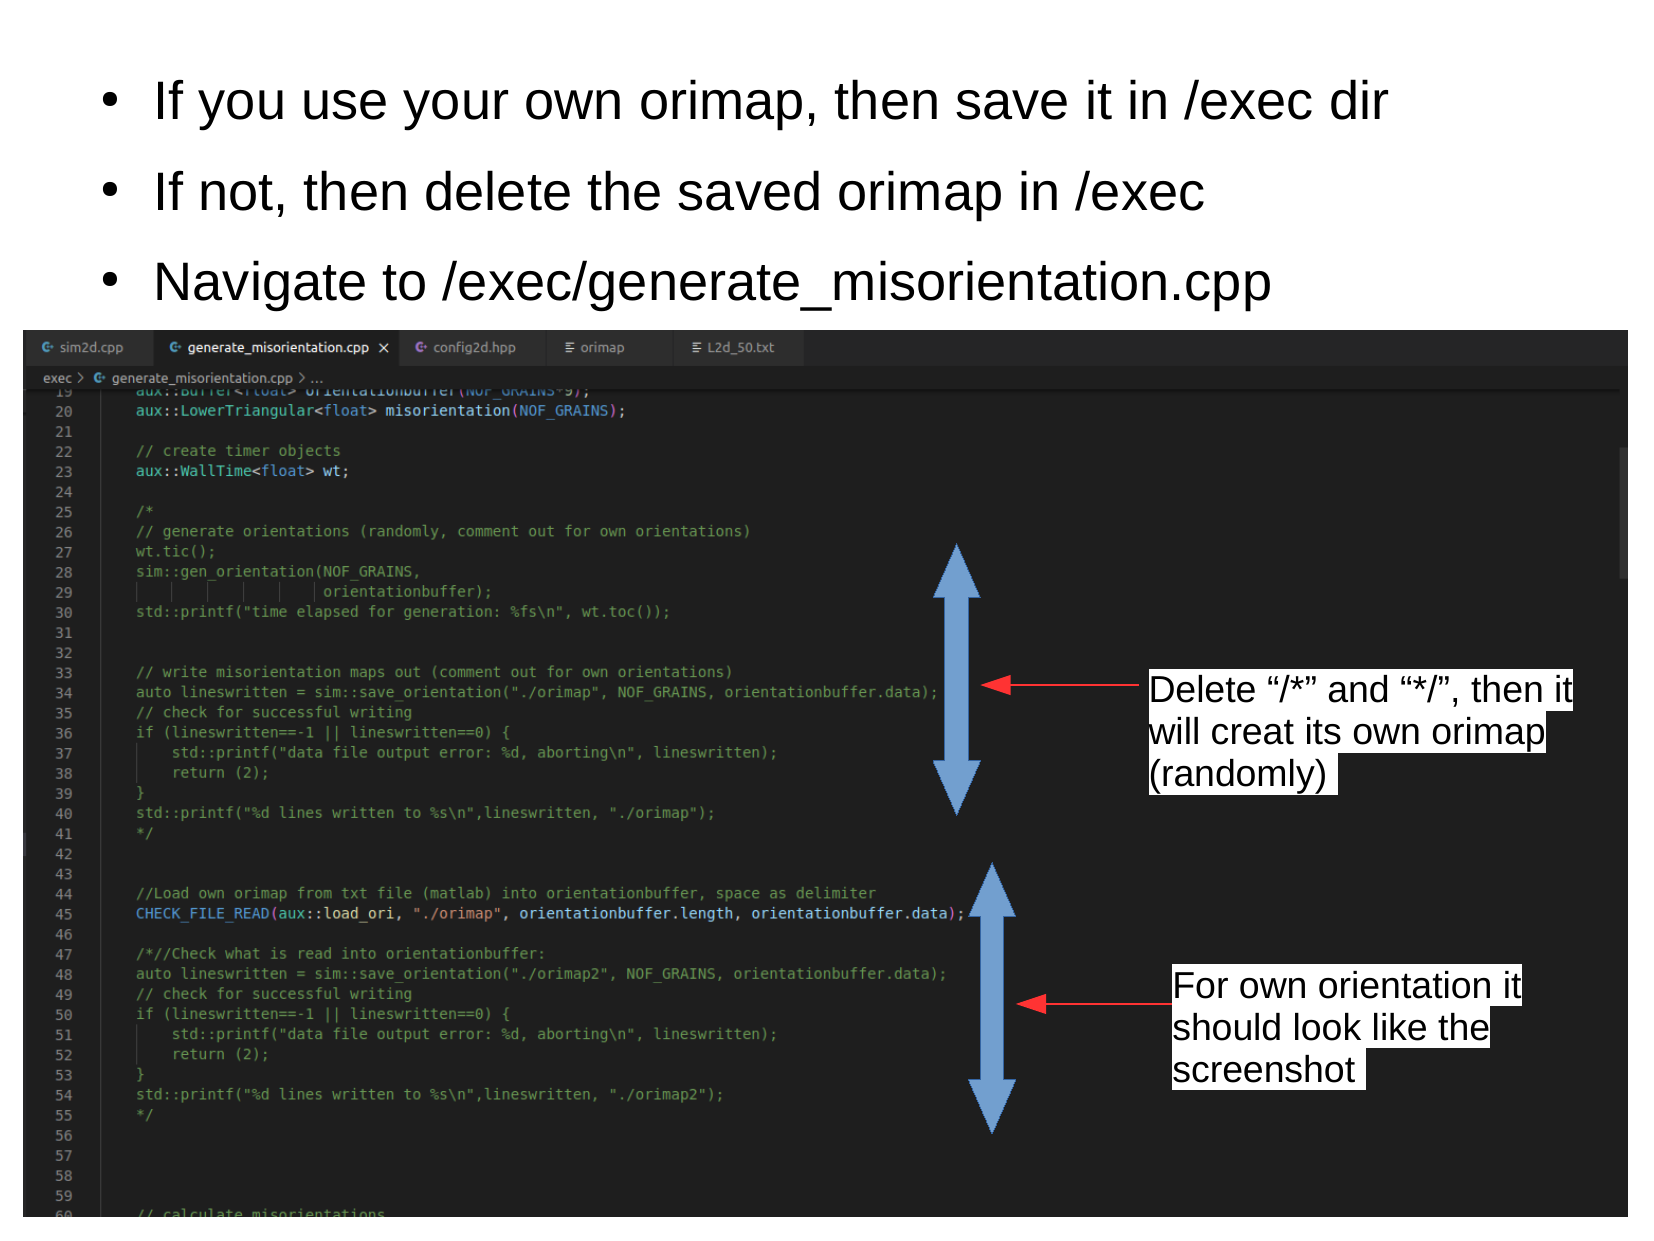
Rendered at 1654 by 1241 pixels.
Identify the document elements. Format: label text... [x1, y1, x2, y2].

text_box [933, 543, 981, 816]
text_box Delete “/*” and “*/”, then it will creat its own orimap (randomly) [1133, 661, 1619, 804]
list If you use your own orimap, then save it in /exec dir If not, then delete the saved orimap in /exec Navigate to /exec/generate_misorientation.cpp [82, 70, 1571, 330]
text_box [968, 862, 1016, 1134]
picture [23, 330, 1628, 1217]
text_box For own orientation it should look like the screenshot [1157, 956, 1642, 1099]
